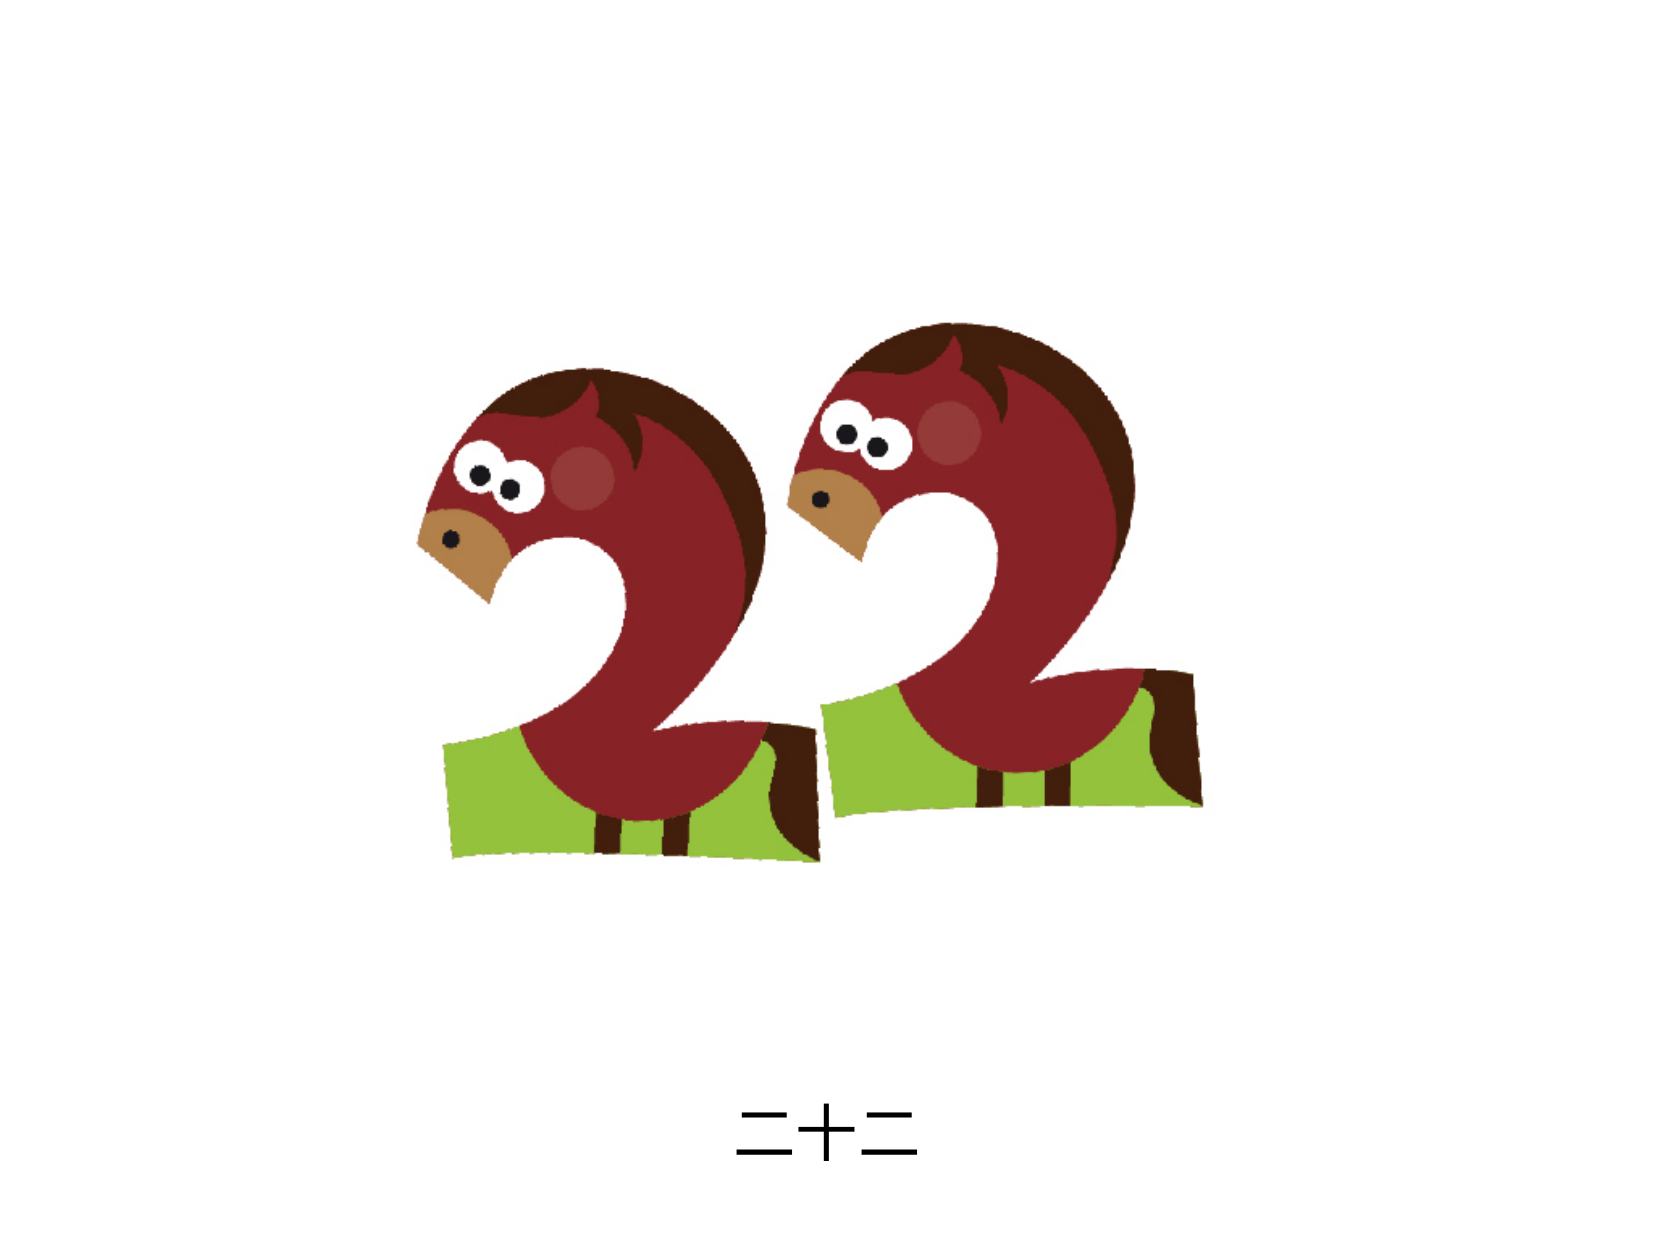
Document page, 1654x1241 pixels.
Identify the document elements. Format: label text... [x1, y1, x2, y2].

picture [0, 0, 1654, 1241]
title 二十二 [82, 1025, 1571, 1233]
